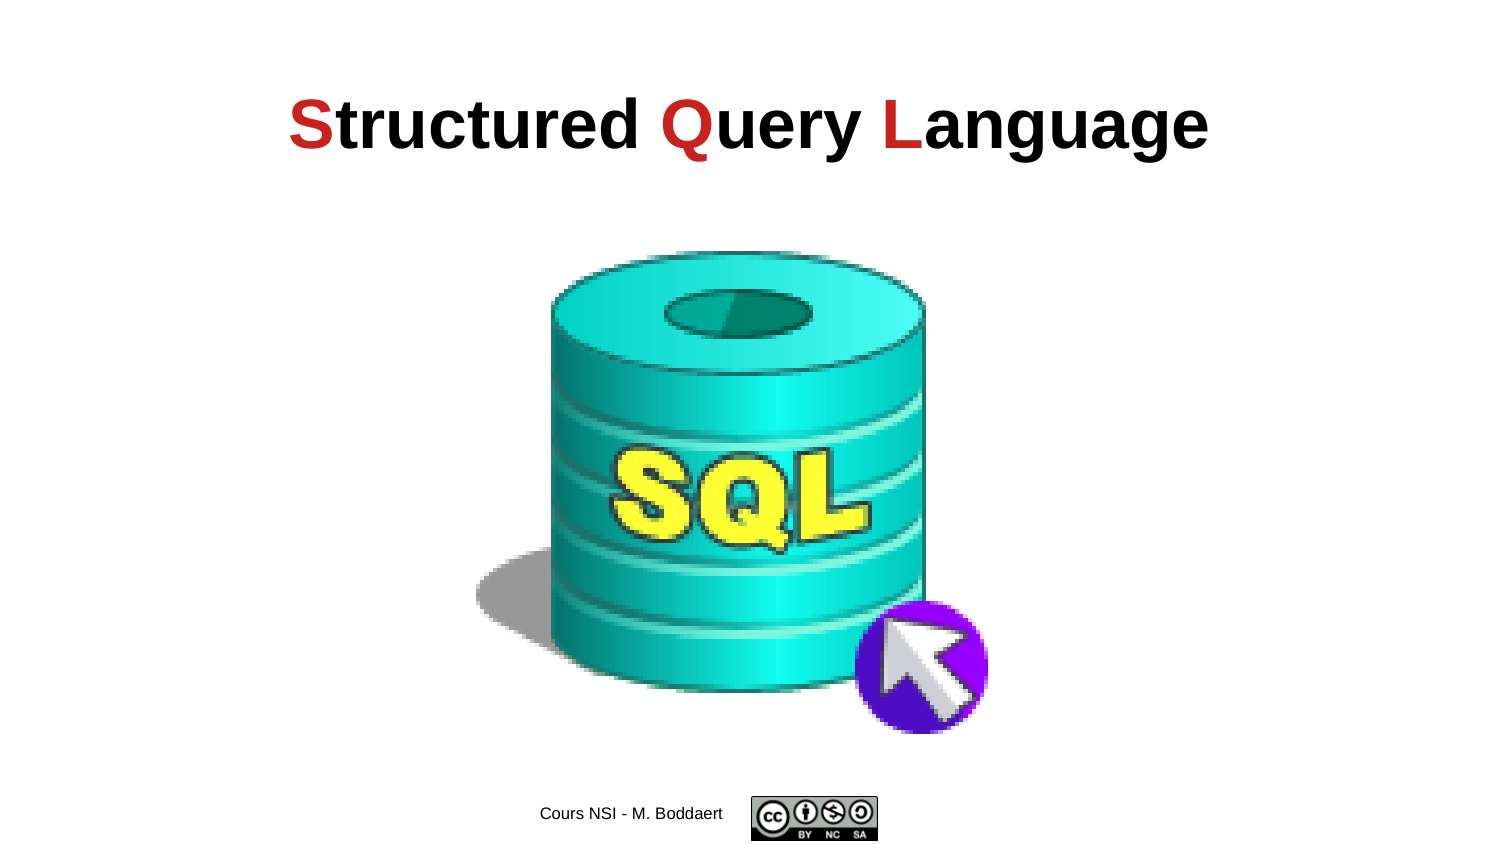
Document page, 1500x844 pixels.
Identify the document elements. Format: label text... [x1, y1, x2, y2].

title Structured Query Language [51, 63, 1449, 178]
picture [460, 206, 993, 739]
picture [751, 796, 878, 841]
